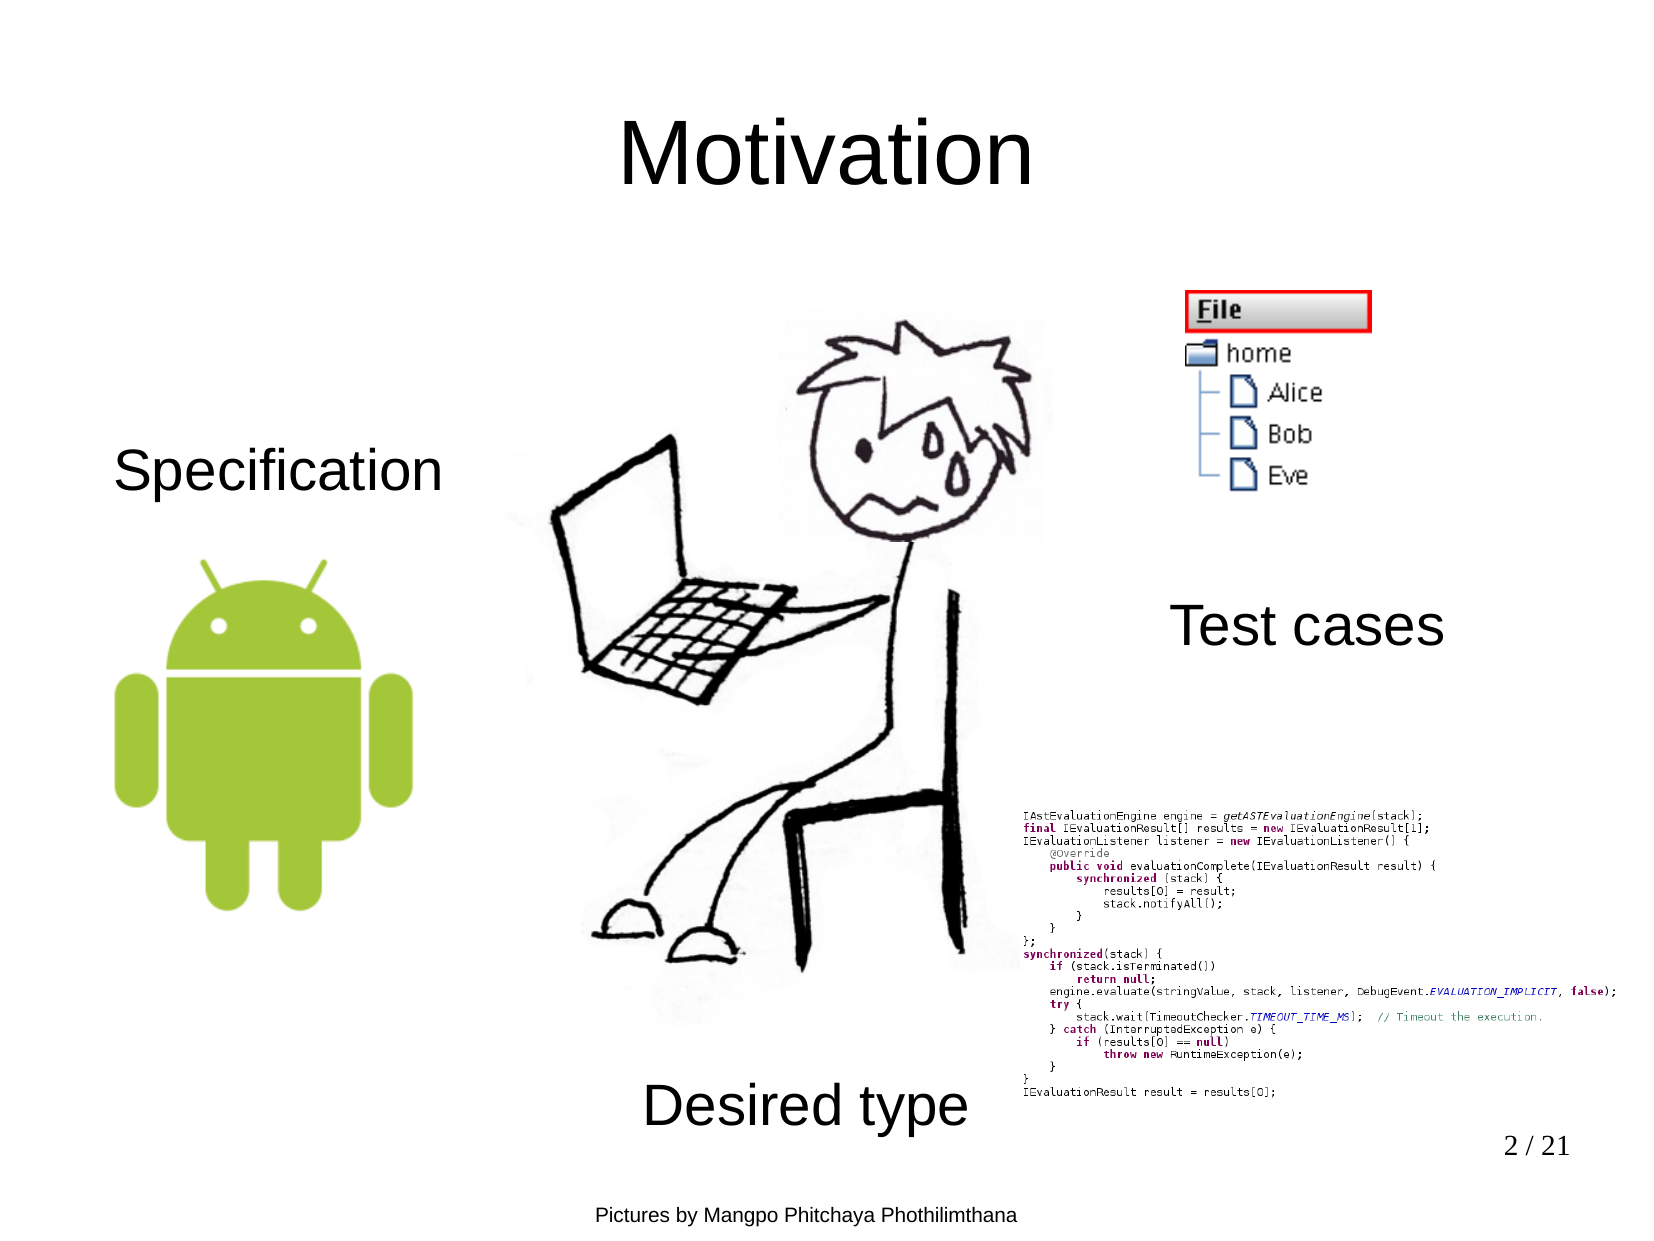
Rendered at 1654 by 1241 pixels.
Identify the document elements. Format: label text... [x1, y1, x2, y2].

picture [1185, 290, 1372, 585]
text_box Test cases [1155, 585, 1471, 665]
title Motivation [82, 49, 1571, 257]
text_box Specification [98, 430, 489, 511]
picture [107, 554, 421, 920]
picture [488, 277, 1621, 1099]
text_box Desired type [627, 1065, 1003, 1145]
text_box Pictures by Mangpo Phitchaya Phothilimthana [580, 1196, 1032, 1235]
